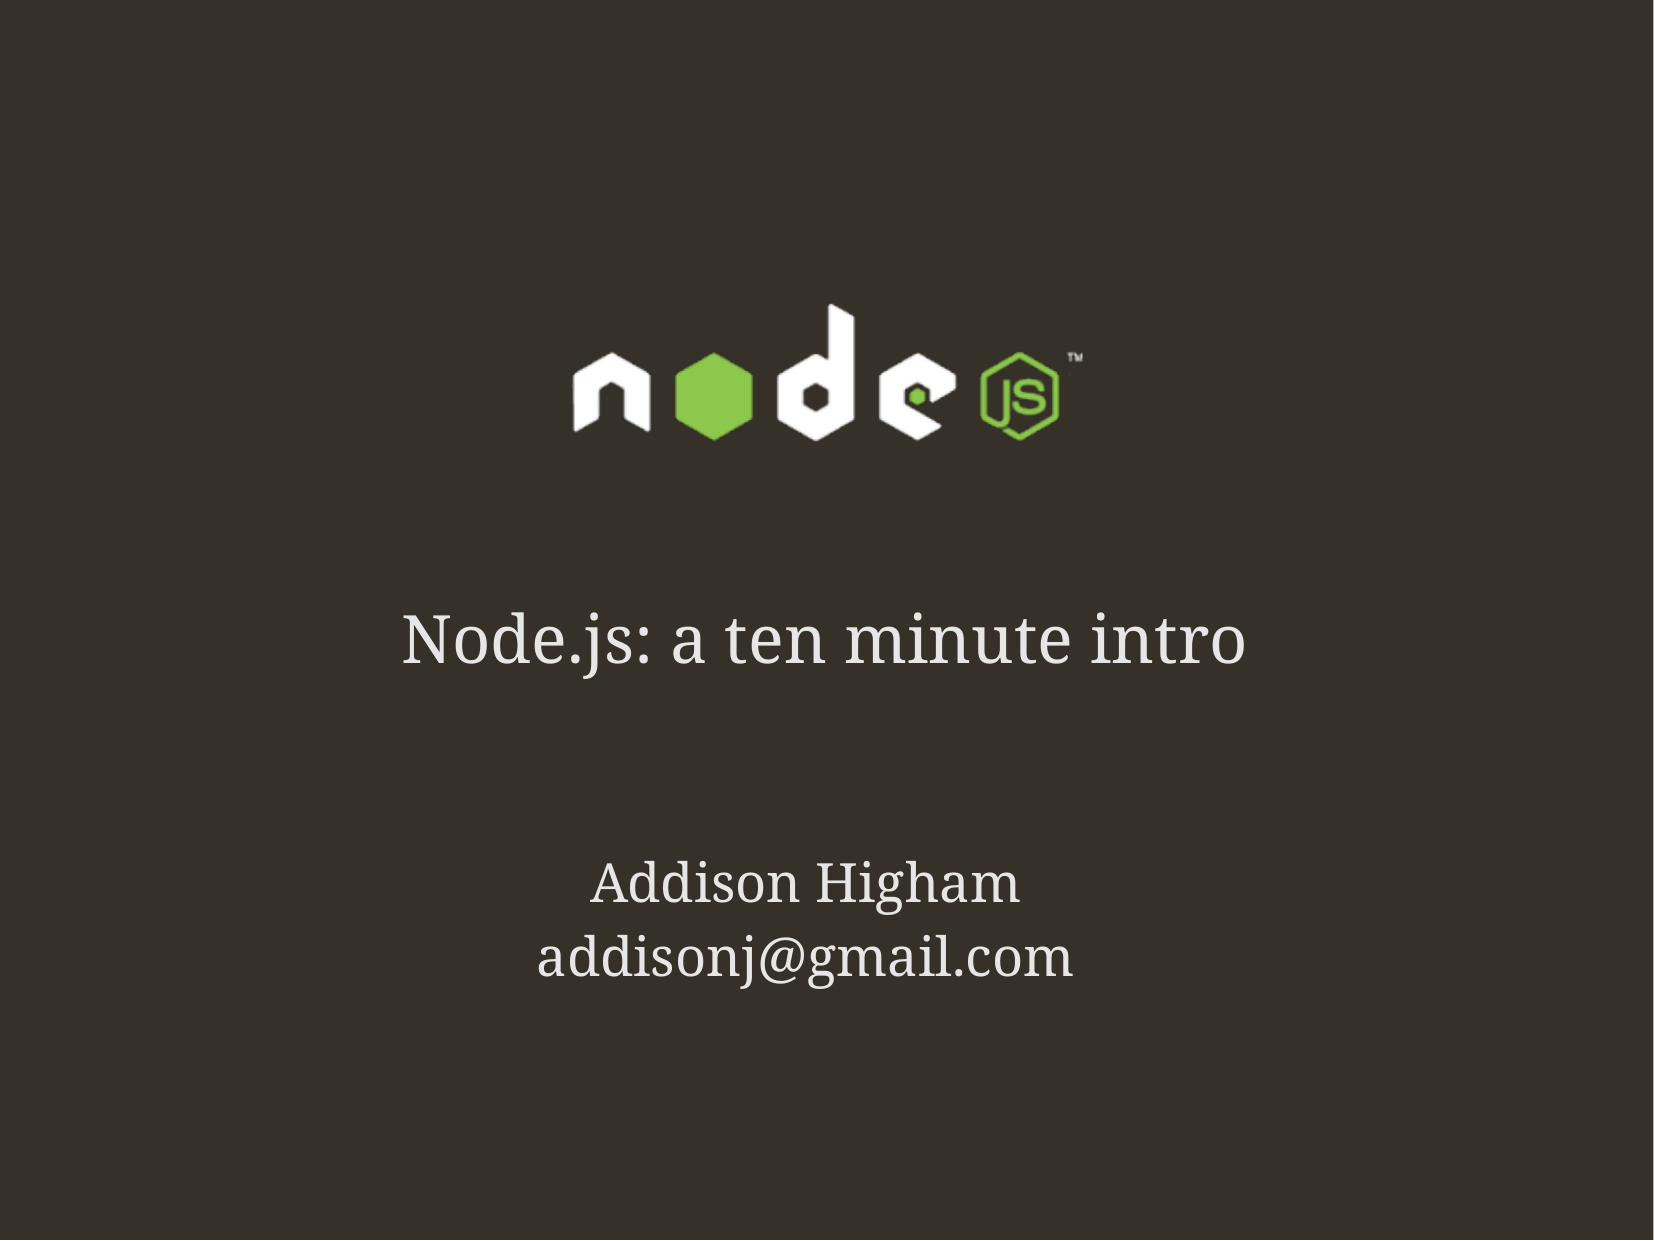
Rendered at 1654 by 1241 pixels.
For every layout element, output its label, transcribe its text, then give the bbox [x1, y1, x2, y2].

text_box Addison Higham addisonj@gmail.com [375, 750, 1238, 1088]
subtitle Node.js: a ten minute intro [75, 509, 1576, 766]
picture [556, 256, 1098, 488]
